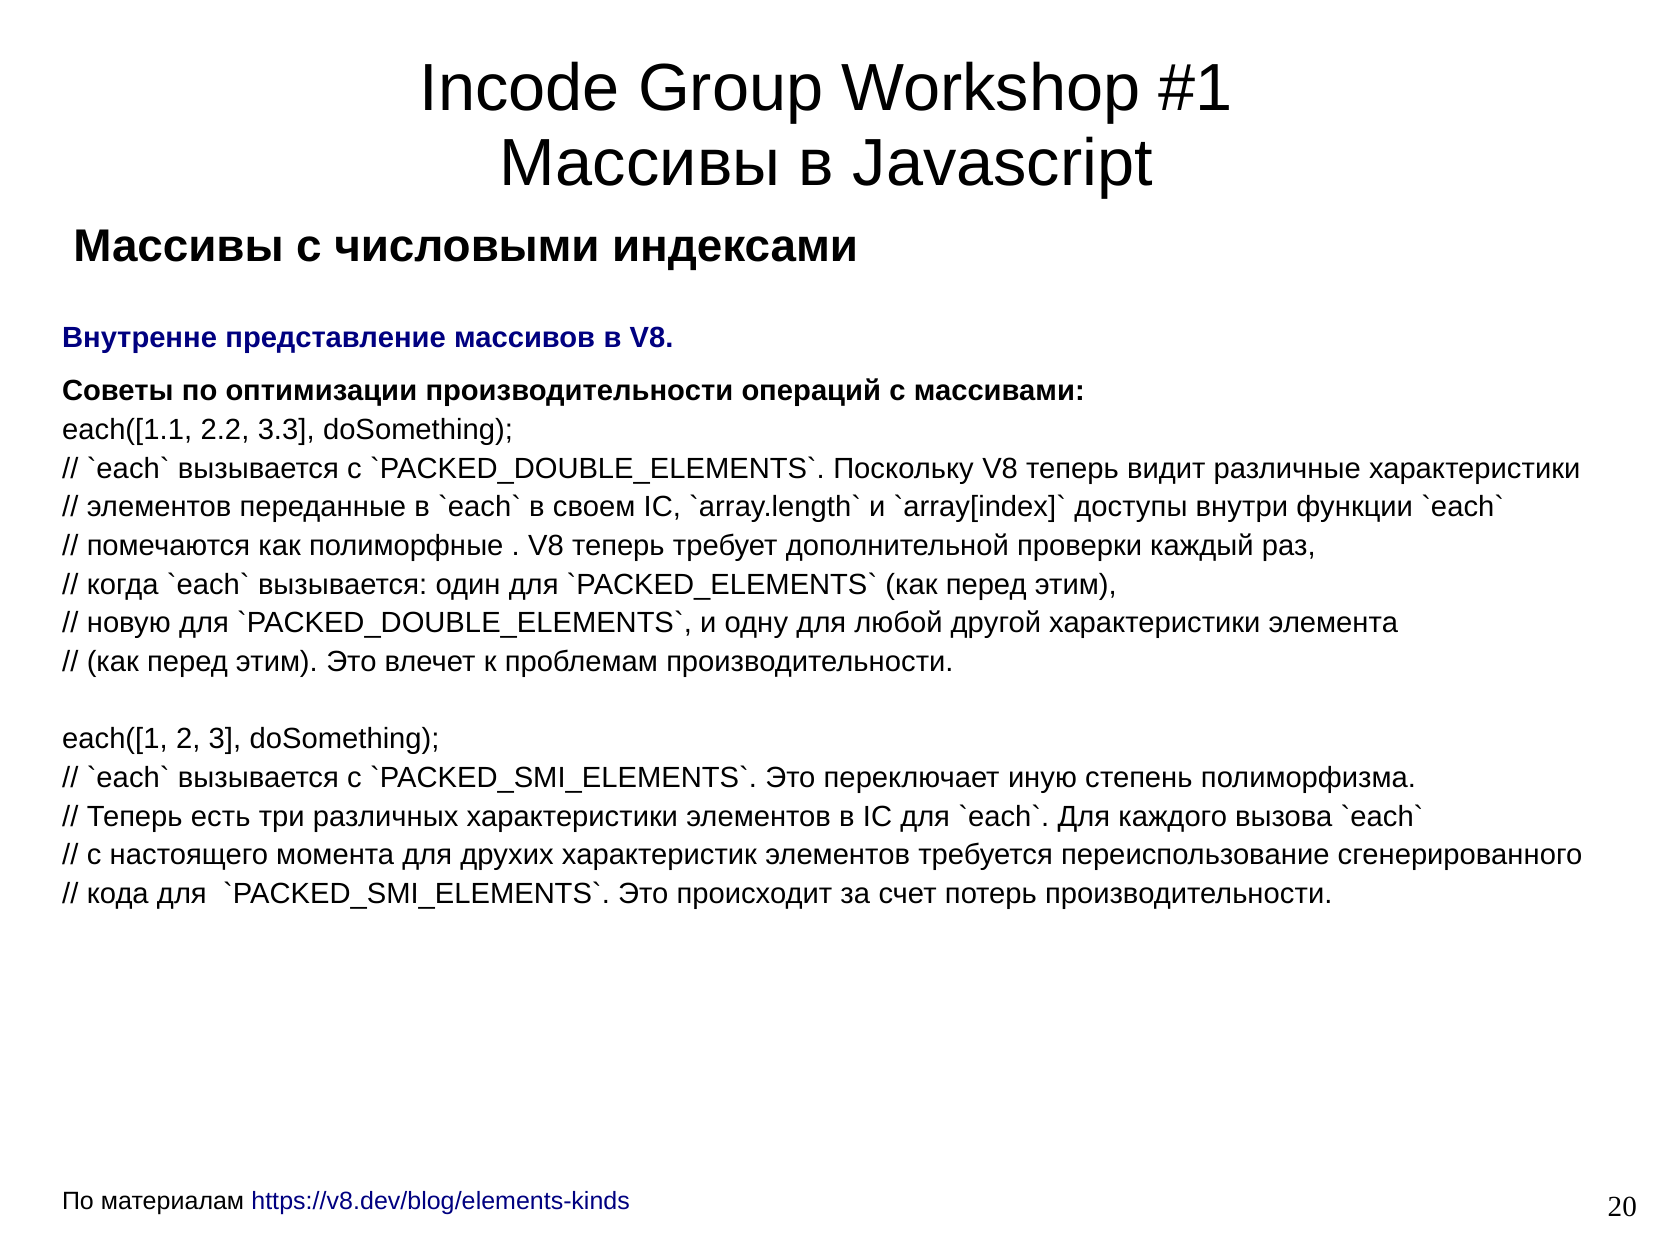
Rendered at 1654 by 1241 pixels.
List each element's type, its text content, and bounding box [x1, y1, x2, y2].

text_box Массивы с числовыми индексами [58, 212, 1571, 313]
title Incode Group Workshop #1 Массивы в Javascript [82, 49, 1571, 201]
text_box Внутренне представление массивов в V8. Советы по оптимизации производительности операций с массивами: each([1.1, 2.2, 3.3], doSomething); // `each` вызывается с `PACKED_DOUBLE_ELEMENTS`. Поскольку V8 теперь видит различные характеристики // элементов переданные в `each` в своем IC, `array.length` и `array[index]` доступы внутри функции `each` // помечаются как полиморфные . V8 теперь требует дополнительной проверки каждый раз, // когда `each` вызывается: один для `PACKED_ELEMENTS` (как перед этим), // новую для `PACKED_DOUBLE_ELEMENTS`, и одну для любой другой характеристики элемента // (как перед этим). Это влечет к проблемам производительности. each([1, 2, 3], doSomething); // `each` вызывается с `PACKED_SMI_ELEMENTS`. Это переключает иную степень полиморфизма. // Теперь есть три различных характеристики элементов в IC для `each`. Для каждого вызова `each` // с настоящего момента для друхих характеристик элементов требуется переиспользование сгенерированного // кода для `PACKED_SMI_ELEMENTS`. Это происходит за счет потерь производительности. По материалам https://v8.dev/blog/elements-kinds [47, 313, 1613, 1217]
